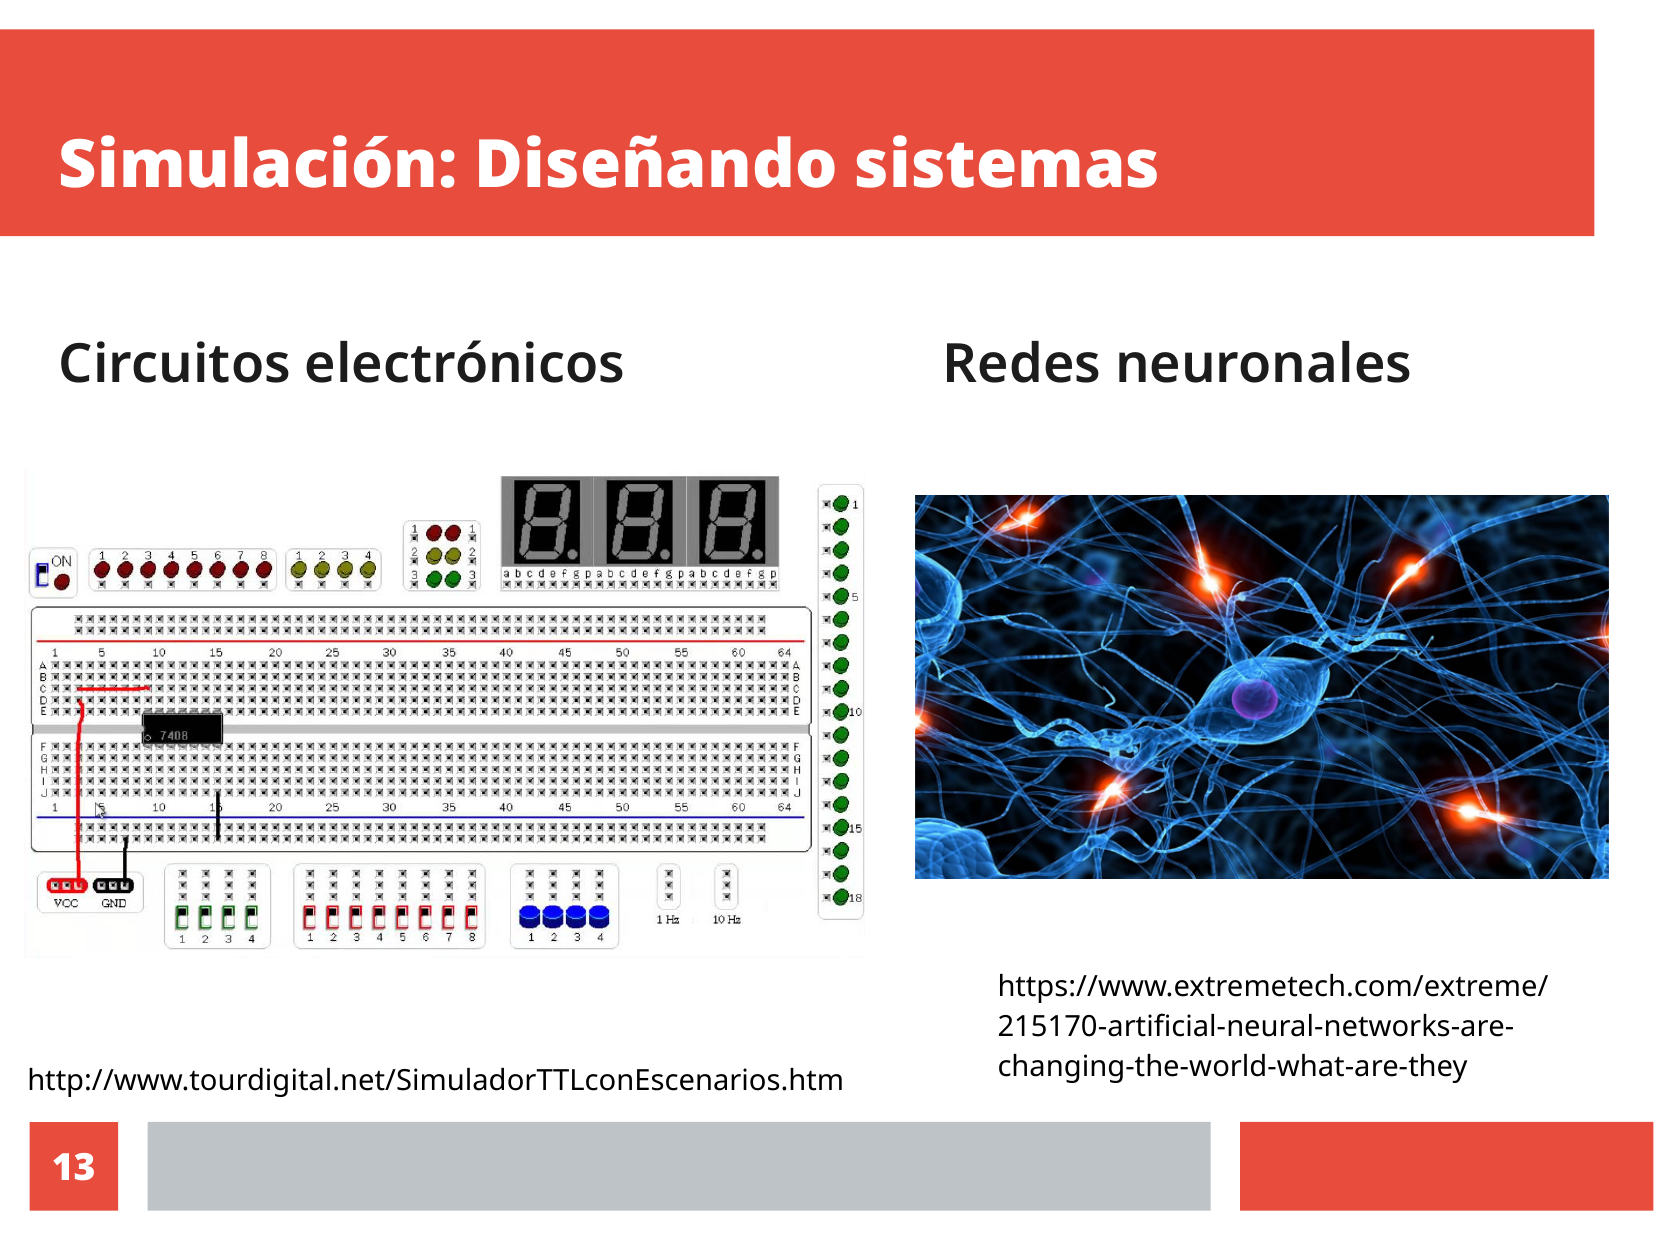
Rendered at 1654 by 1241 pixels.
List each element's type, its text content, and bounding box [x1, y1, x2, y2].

text_box https://www.extremetech.com/extreme/215170-artificial-neural-networks-are-changing-the-world-what-are-they [982, 957, 1608, 1083]
text_box http://www.tourdigital.net/SimuladorTTLconEscenarios.htm [12, 1051, 919, 1105]
list Redes neuronales [830, 324, 1566, 415]
list Circuitos electrónicos [59, 324, 794, 422]
title Simulación: Diseñando sistemas [59, 59, 1595, 207]
picture [24, 469, 865, 958]
picture [915, 495, 1609, 879]
